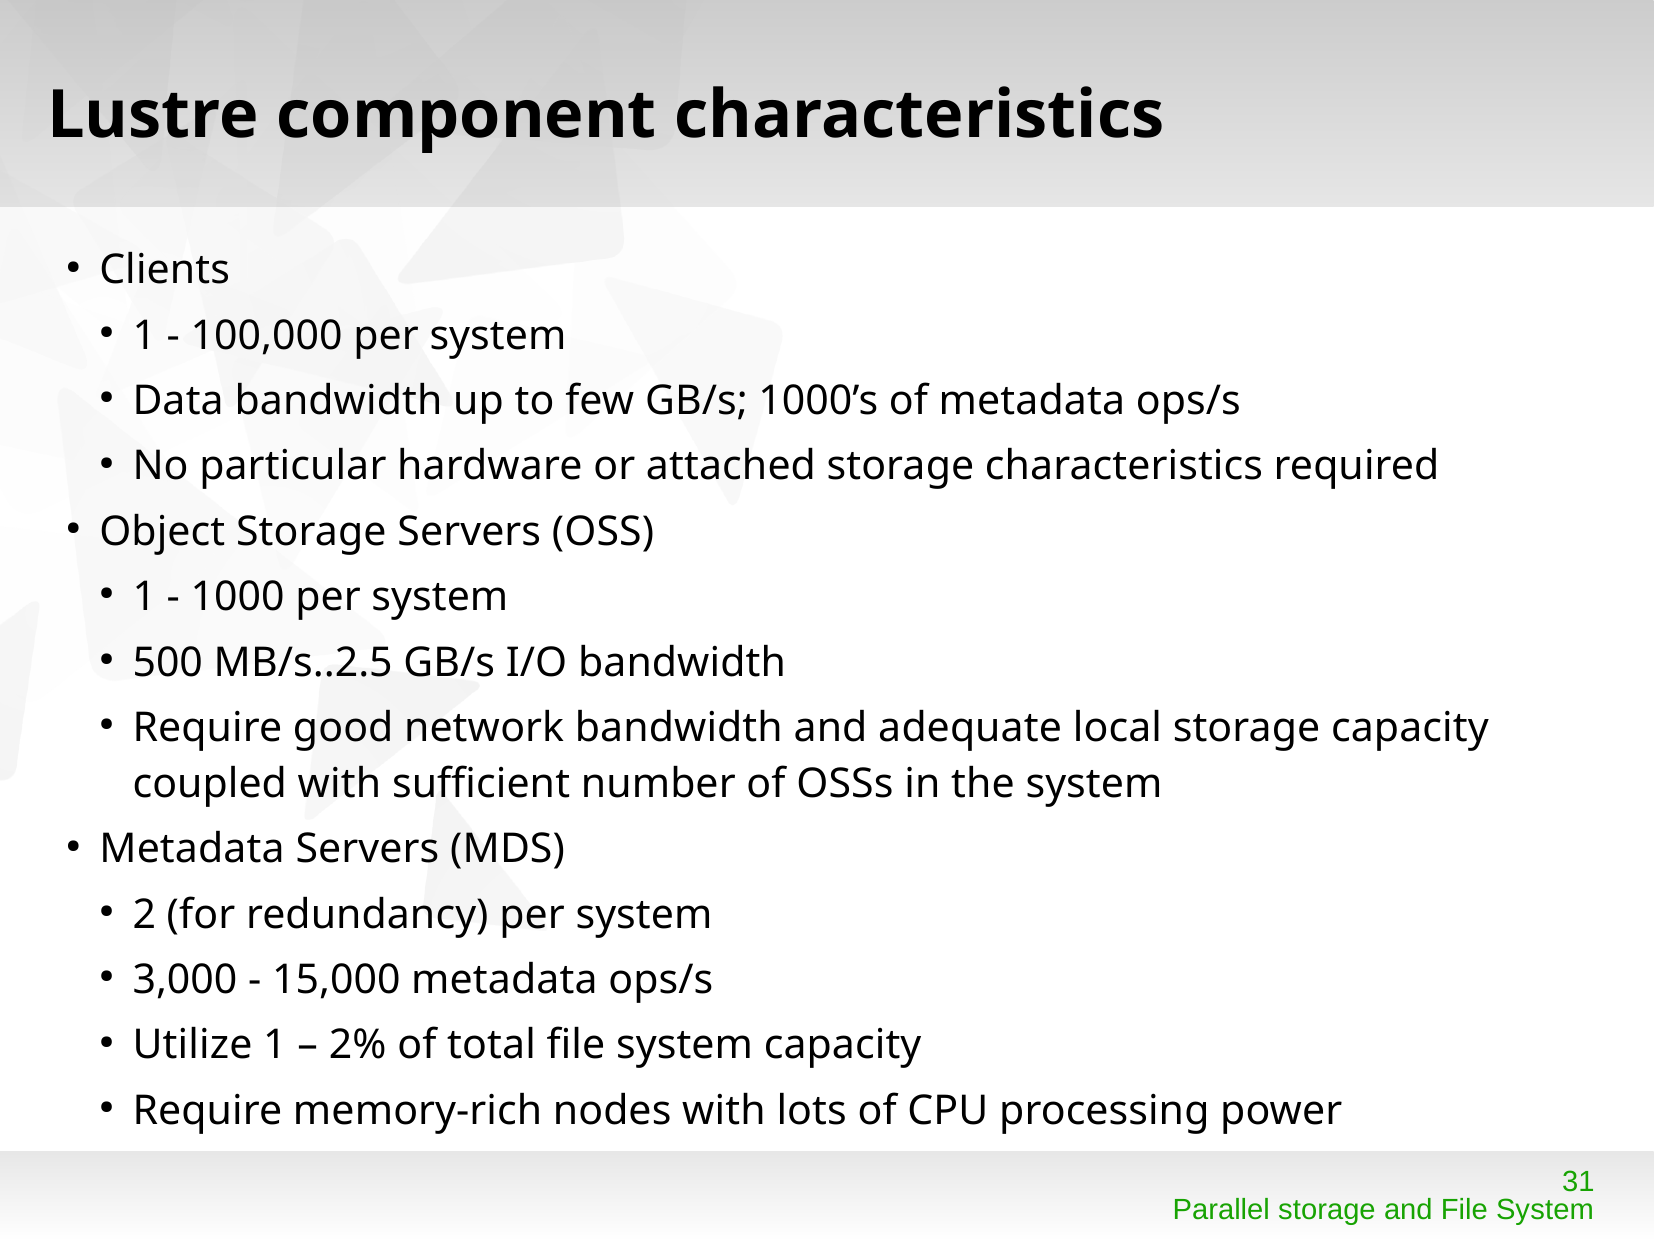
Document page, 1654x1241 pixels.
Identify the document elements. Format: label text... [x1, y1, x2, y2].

list Clients 1 - 100,000 per system Data bandwidth up to few GB/s; 1000’s of metadata ops/s No particular hardware or attached storage characteristics required Object Storage Servers (OSS) 1 - 1000 per system 500 MB/s..2.5 GB/s I/O bandwidth Require good network bandwidth and adequate local storage capacity coupled with sufficient number of OSSs in the system Metadata Servers (MDS) 2 (for redundancy) per system 3,000 - 15,000 metadata ops/s Utilize 1 – 2% of total file system capacity Require memory-rich nodes with lots of CPU processing power [66, 239, 1625, 1152]
picture [0, 0, 783, 931]
title Lustre component characteristics [47, 16, 1536, 207]
